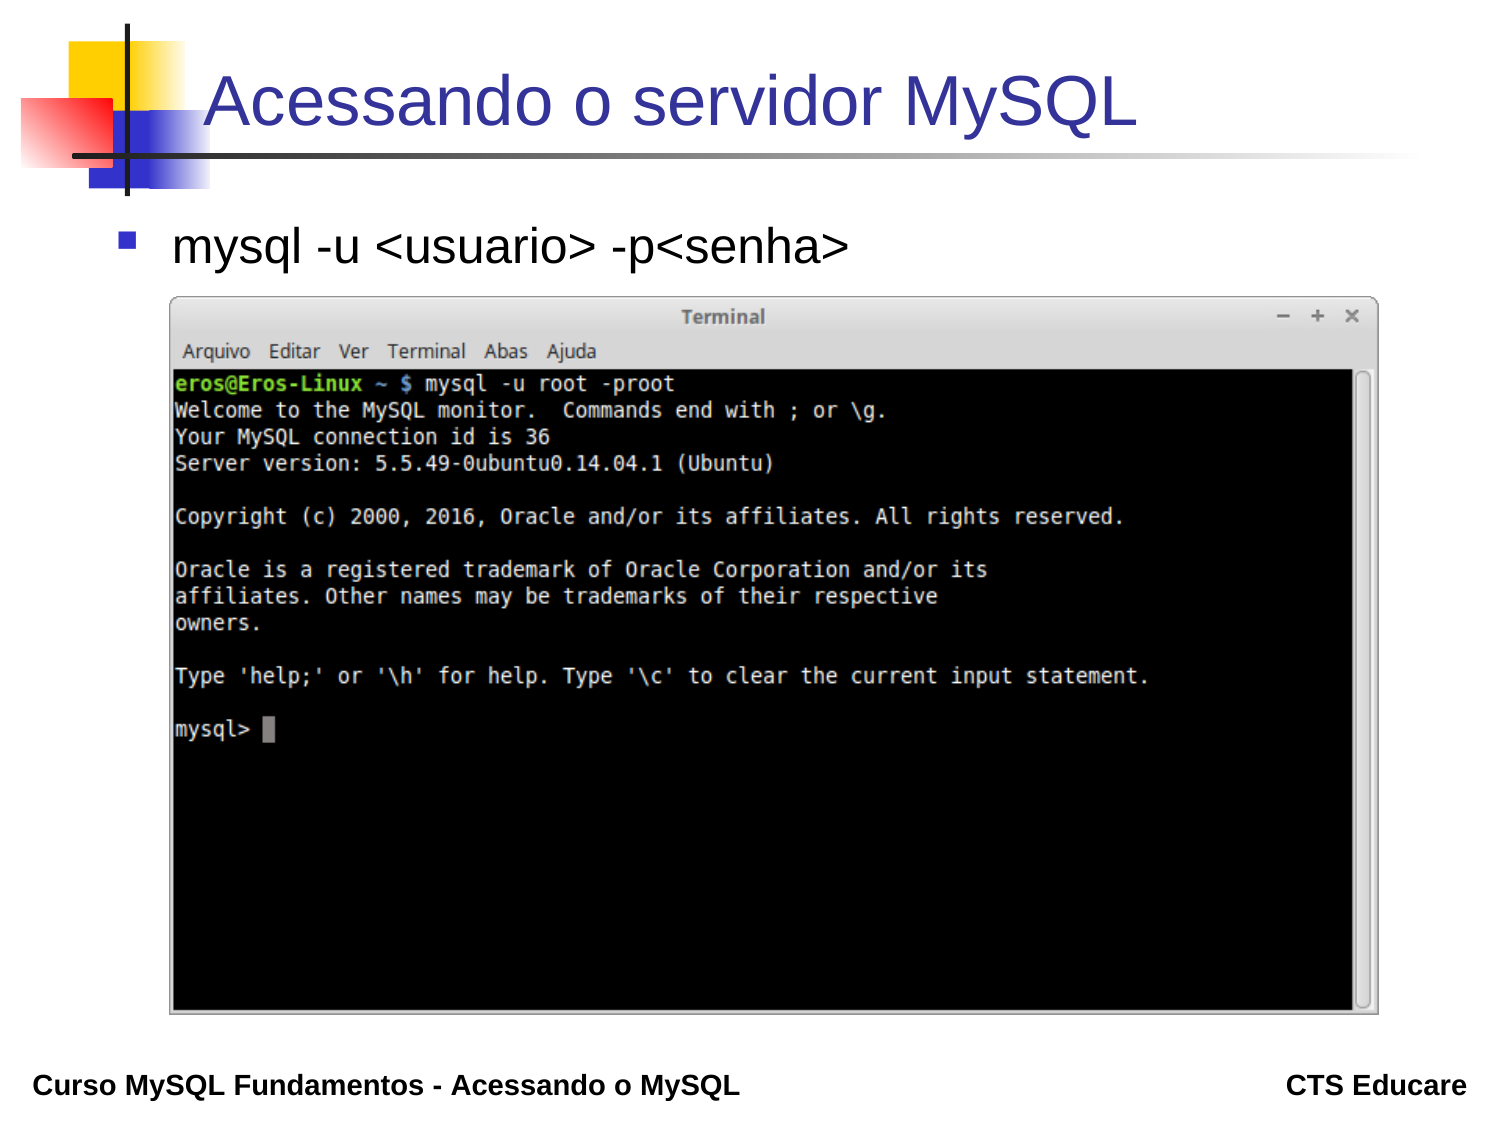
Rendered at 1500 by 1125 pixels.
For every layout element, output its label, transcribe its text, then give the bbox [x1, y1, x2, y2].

text_box mysql -u <usuario> -p<senha> [100, 206, 1447, 1024]
picture [169, 296, 1379, 1016]
text_box Acessando o servidor MySQL [188, 46, 1468, 149]
